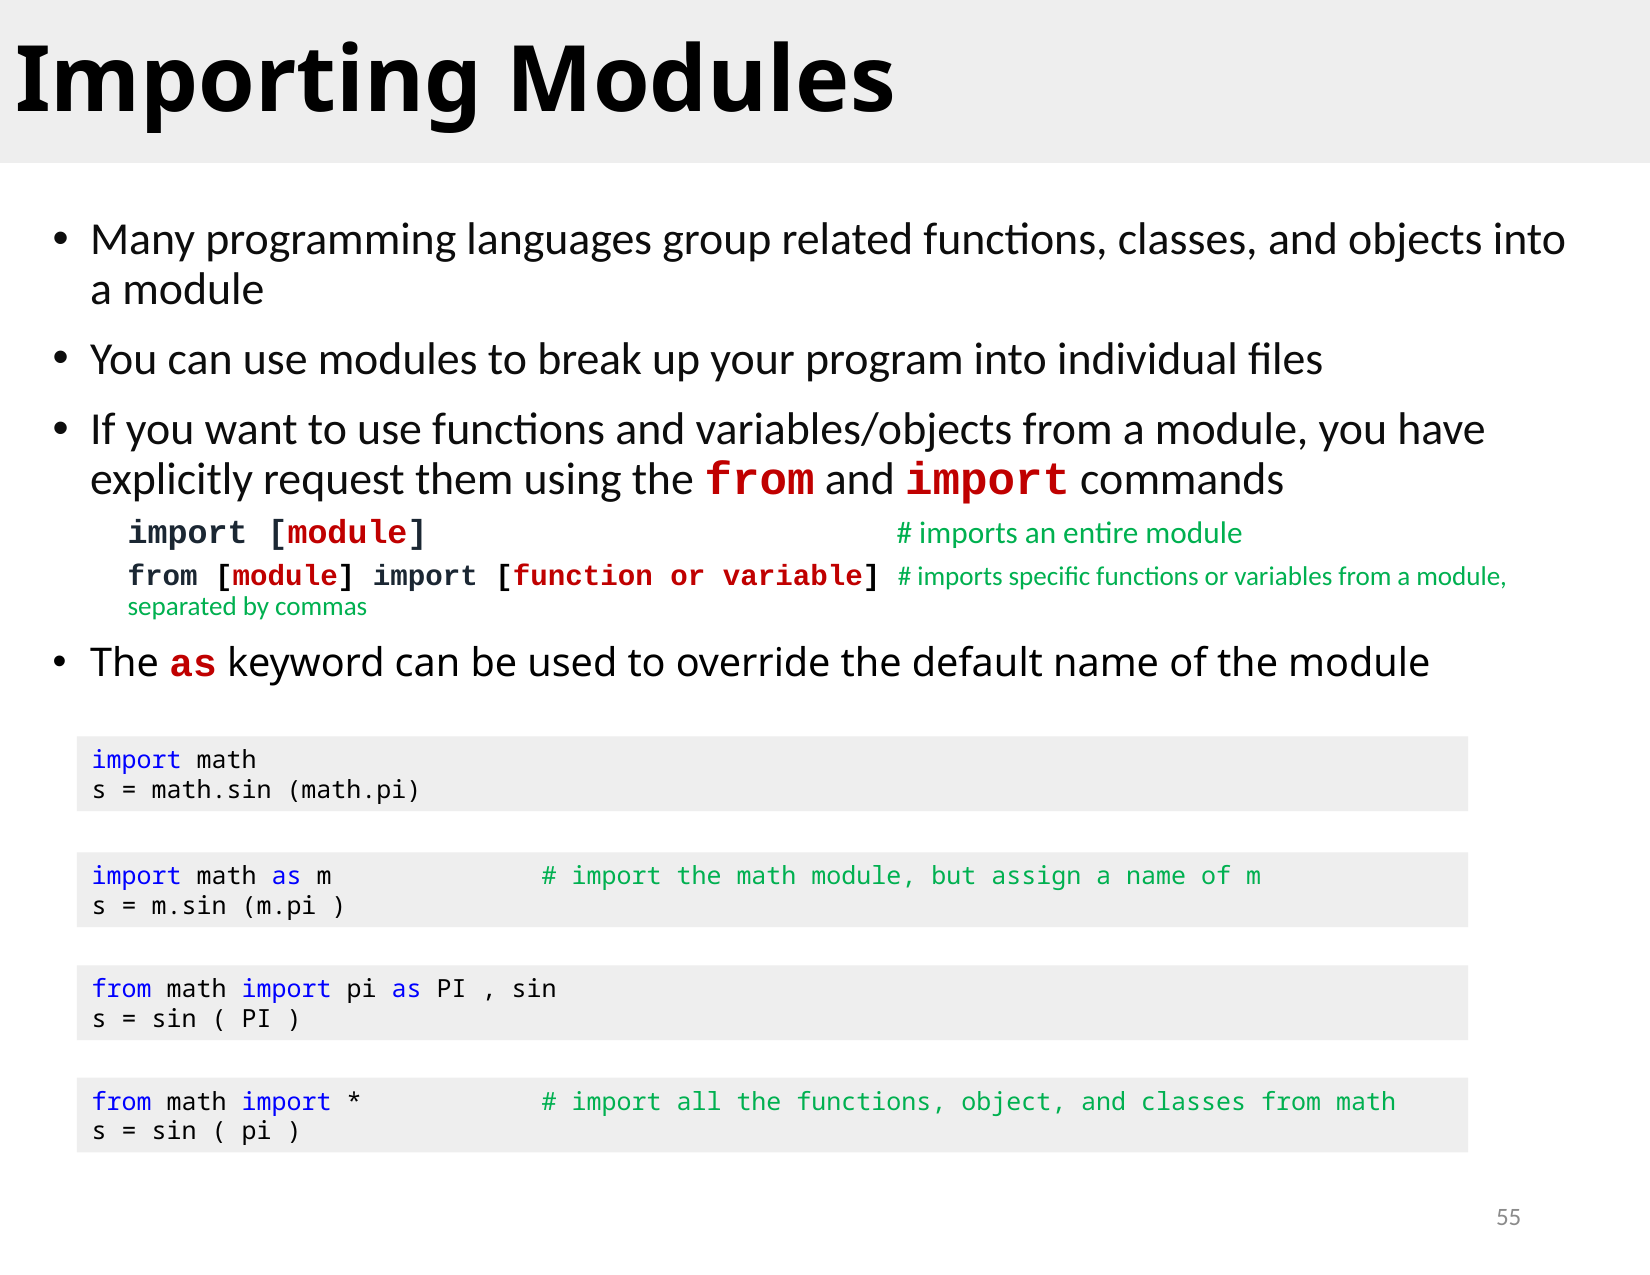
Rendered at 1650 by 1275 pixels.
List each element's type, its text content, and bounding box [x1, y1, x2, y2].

text_box from math import pi as PI , sin s = sin ( PI ) [76, 965, 1469, 1041]
text_box import math s = math.sin (math.pi) [76, 736, 1469, 812]
text_box from math import * # import all the functions, object, and classes from math s = sin ( pi ) [76, 1077, 1469, 1153]
list Many programming languages group related functions, classes, and objects into a module You can use modules to break up your program into individual files If you want to use functions and variables/objects from a module, you have explicitly request them using the from and import commands import [module] # imports an entire module from [module] import [function or variable] # imports specific functions or variables from a module, separated by commas The as keyword can be used to override the default name of the module [37, 207, 1595, 714]
text_box import math as m # import the math module, but assign a name of m s = m.sin (m.pi ) [76, 852, 1469, 928]
title Importing Modules [0, 0, 1650, 163]
